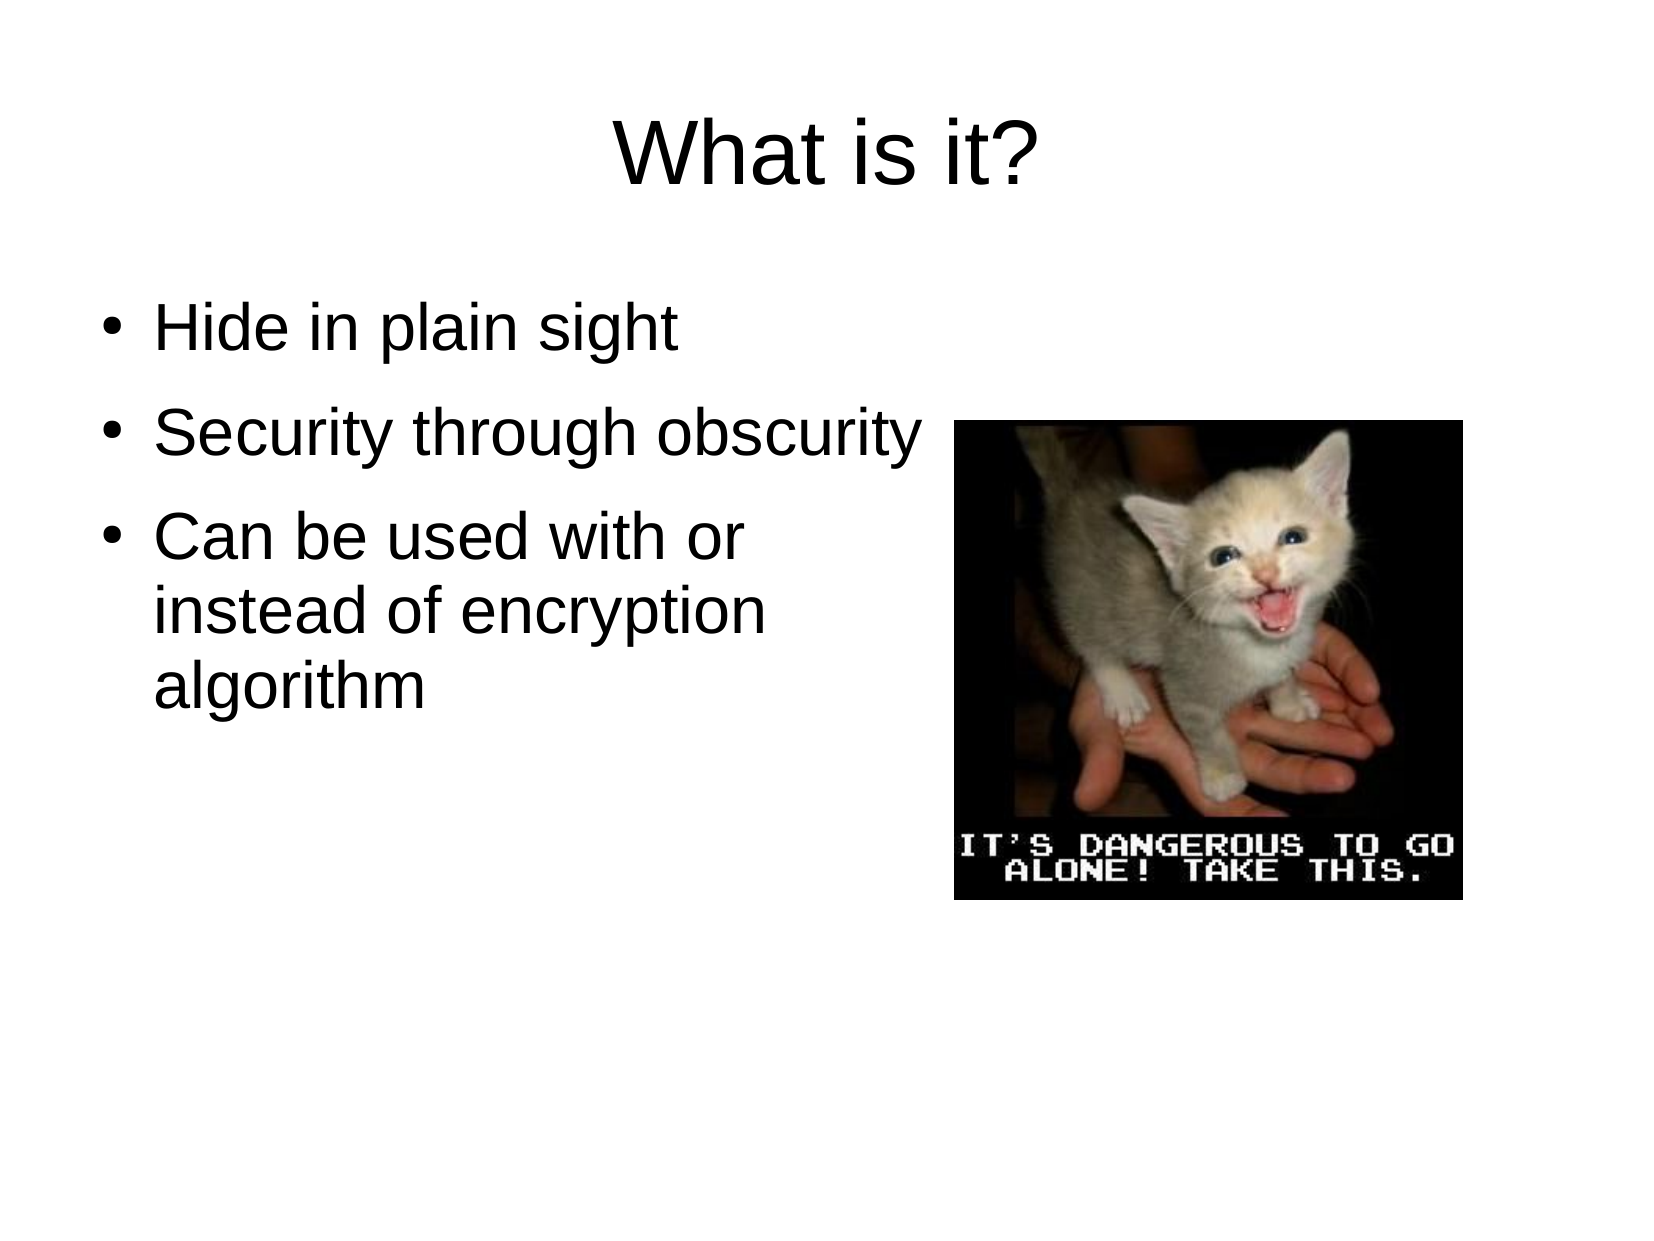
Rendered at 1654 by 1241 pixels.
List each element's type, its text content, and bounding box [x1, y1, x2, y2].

list Hide in plain sight Security through obscurity Can be used with or instead of encryption algorithm [82, 290, 938, 1109]
title What is it? [82, 49, 1571, 257]
picture [954, 420, 1463, 901]
